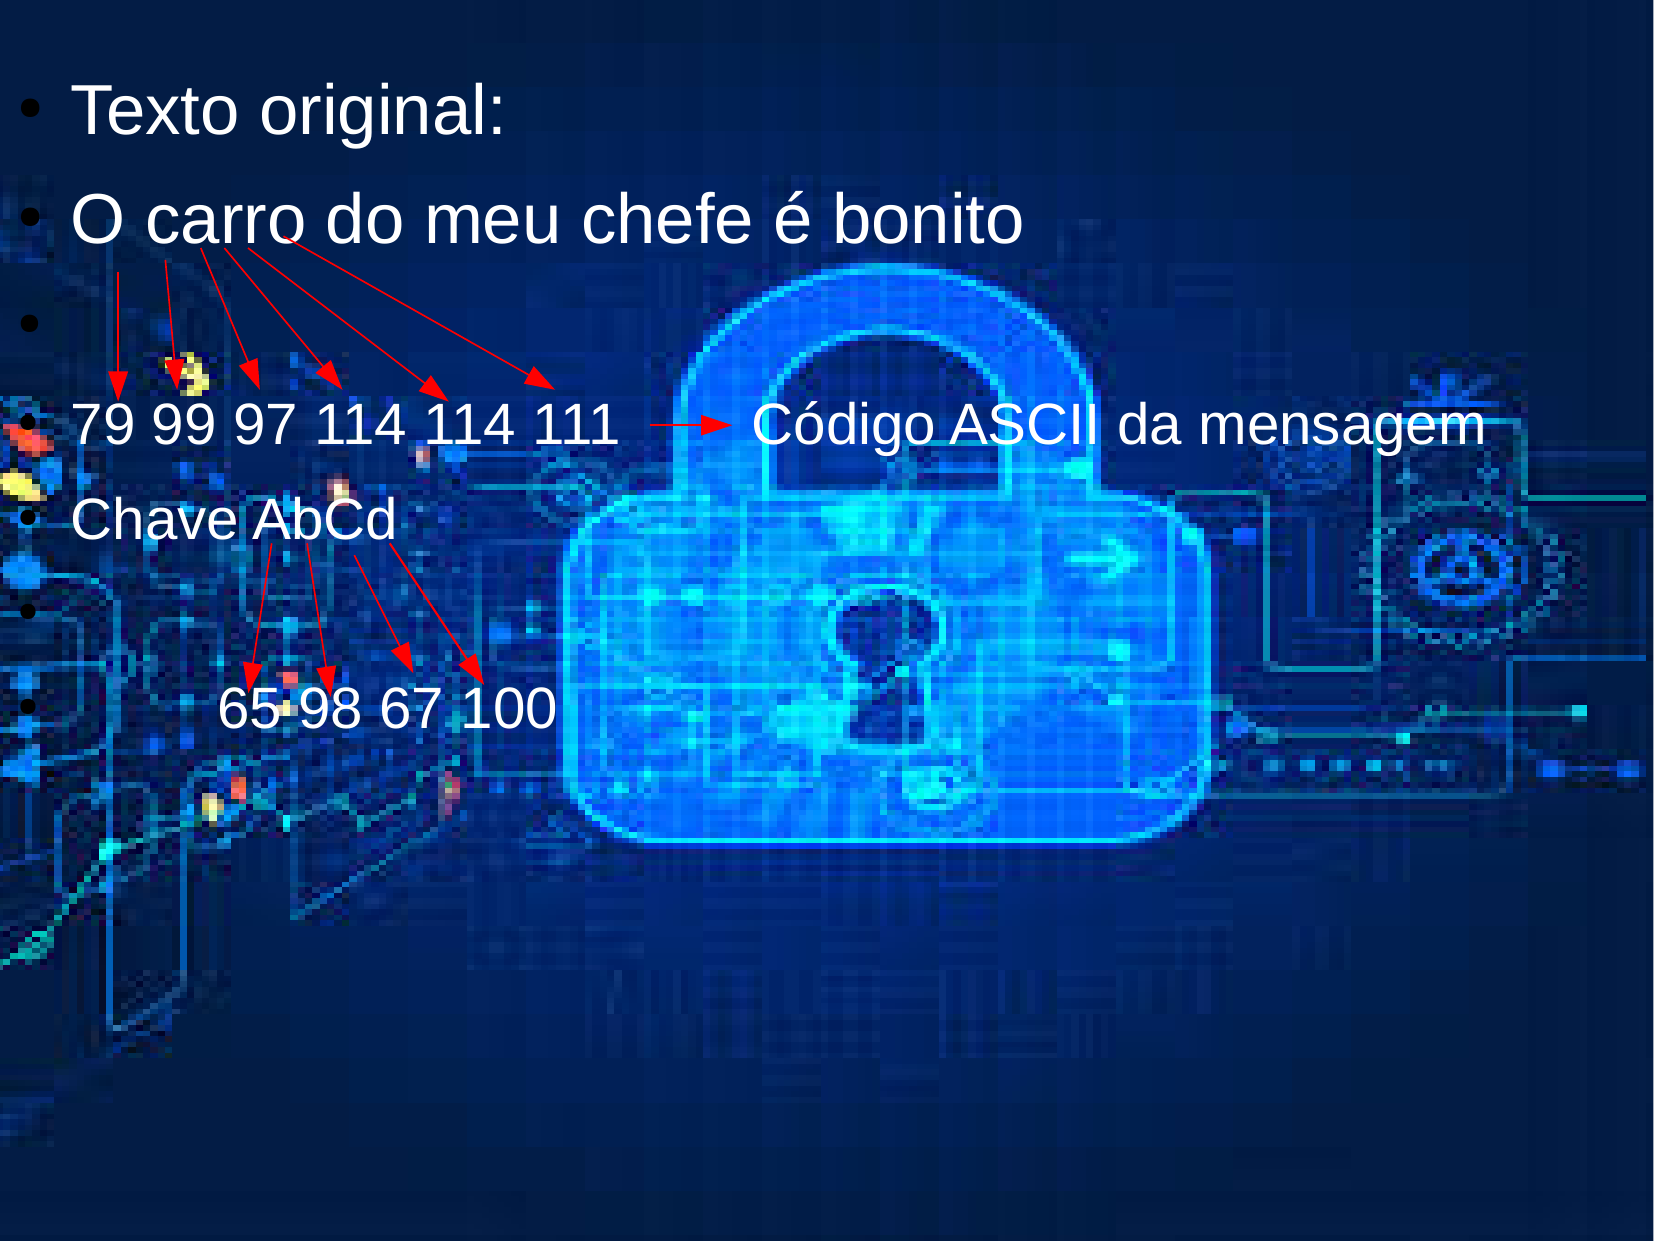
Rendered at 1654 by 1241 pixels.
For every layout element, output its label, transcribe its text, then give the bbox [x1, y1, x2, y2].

picture [0, 0, 1654, 1241]
list Texto original: O carro do meu chefe é bonito 79 99 97 114 114 111 Código ASCII da mensagem Chave AbCd 65 98 67 100 [0, 70, 1489, 791]
